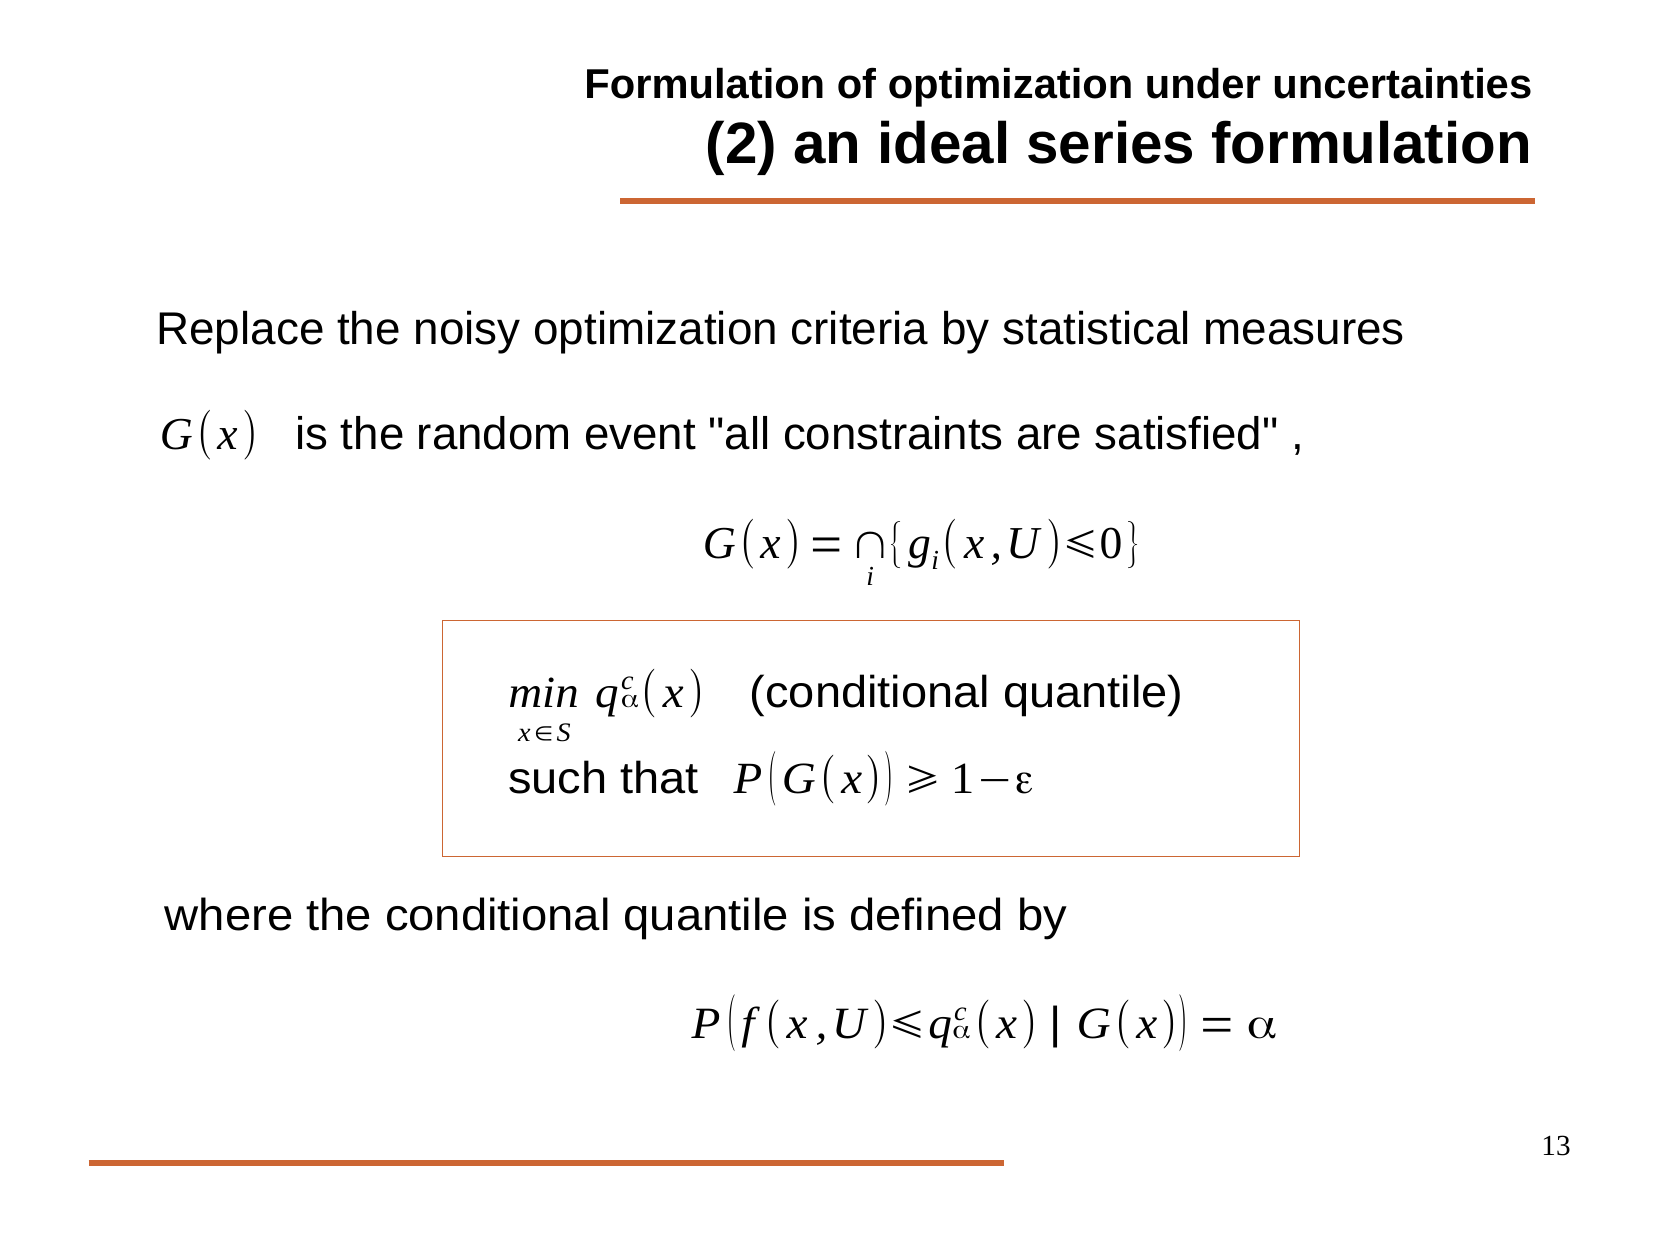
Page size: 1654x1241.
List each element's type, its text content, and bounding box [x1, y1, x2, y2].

text_box Replace the noisy optimization criteria by statistical measures [141, 295, 1441, 362]
chart [501, 665, 1192, 810]
text_box Formulation of optimization under uncertainties (2) an ideal series formulation [561, 38, 1548, 249]
chart [155, 889, 1285, 1055]
chart [153, 407, 1325, 592]
